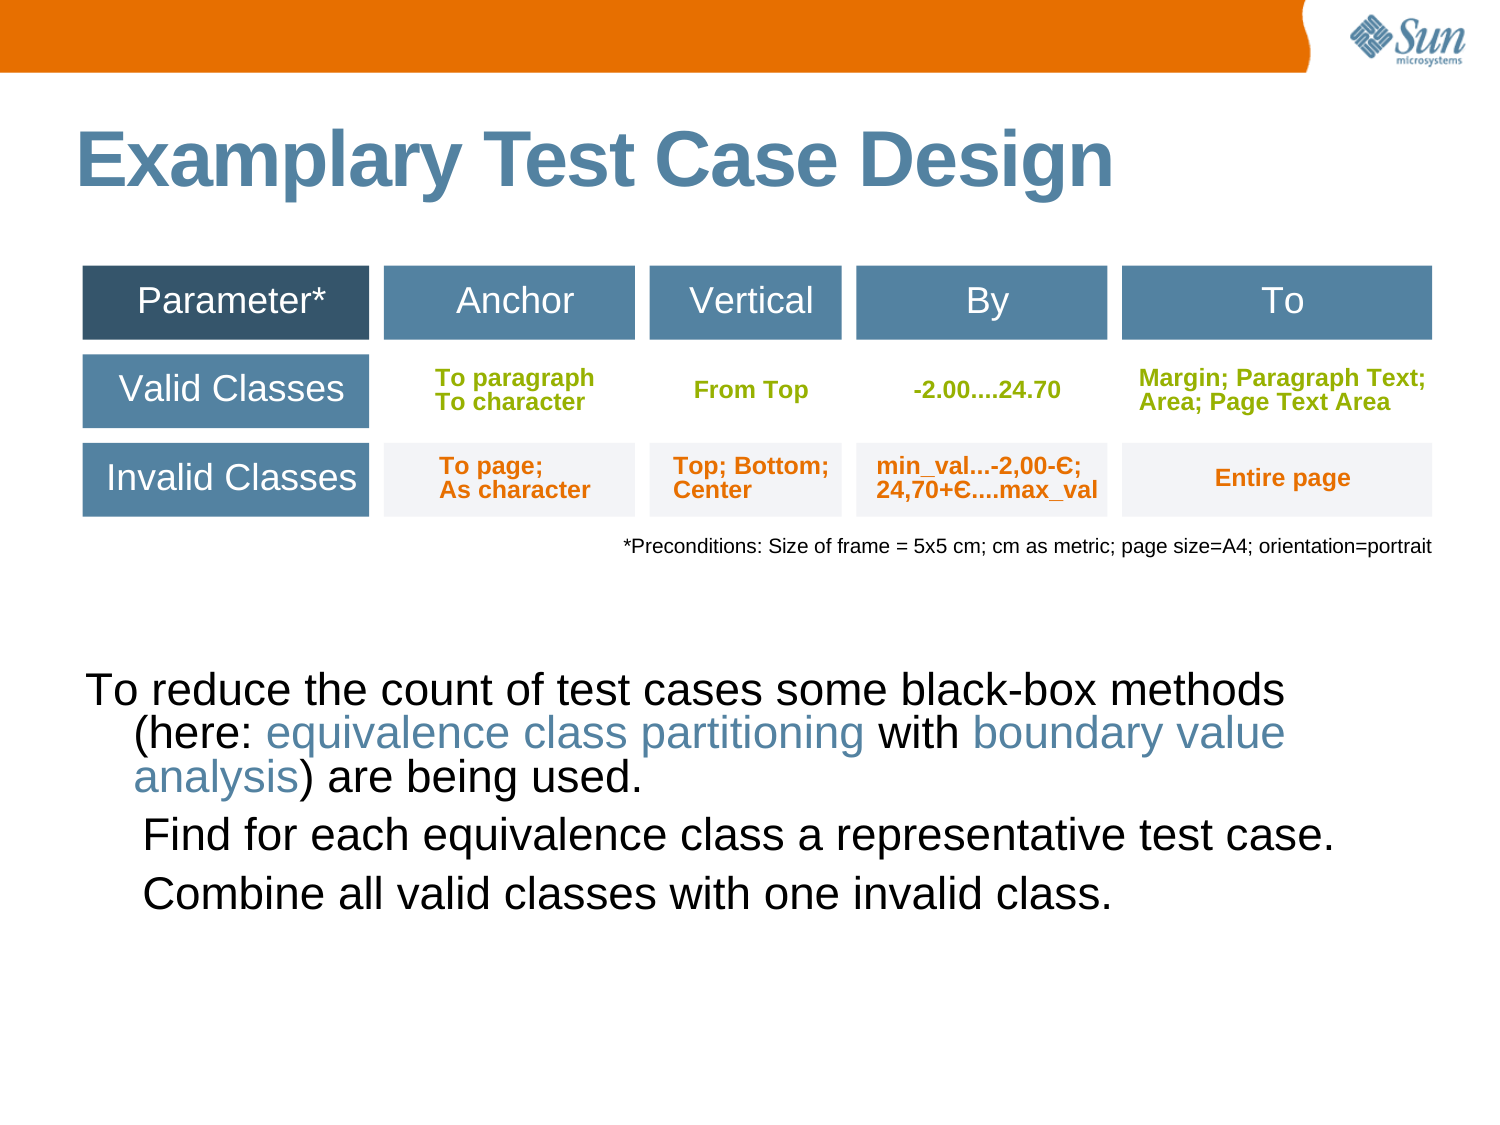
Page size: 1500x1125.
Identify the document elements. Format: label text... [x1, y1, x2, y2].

text_box Entire page [1122, 442, 1433, 517]
text_box Top; Bottom; Center [649, 442, 842, 517]
text_box Invalid Classes [82, 442, 370, 517]
text_box Vertical [649, 265, 842, 340]
text_box Parameter* [82, 265, 370, 340]
text_box Anchor [383, 265, 635, 340]
text_box To [1122, 265, 1433, 340]
text_box Valid Classes [82, 354, 370, 429]
text_box Margin; Paragraph Text; Area; Page Text Area [1122, 354, 1433, 429]
text_box To page; As character [383, 442, 635, 517]
text_box From Top [649, 354, 842, 429]
text_box *Preconditions: Size of frame = 5x5 cm; cm as metric; page size=A4; orientation=portrait [581, 525, 1433, 570]
text_box To paragraph To character [383, 354, 635, 429]
text_box By [856, 265, 1108, 340]
text_box -2.00....24.70 [856, 354, 1108, 429]
list To reduce the count of test cases some black-box methods (here: equivalence class partitioning with boundary value analysis) are being used. Find for each equivalence class a representative test case. Combine all valid classes with one invalid class. [65, 670, 1403, 945]
text_box min_val...-2,00-Є; 24,70+Є....max_val [856, 442, 1108, 517]
title Examplary Test Case Design [75, 122, 1438, 228]
picture [0, 0, 1500, 75]
